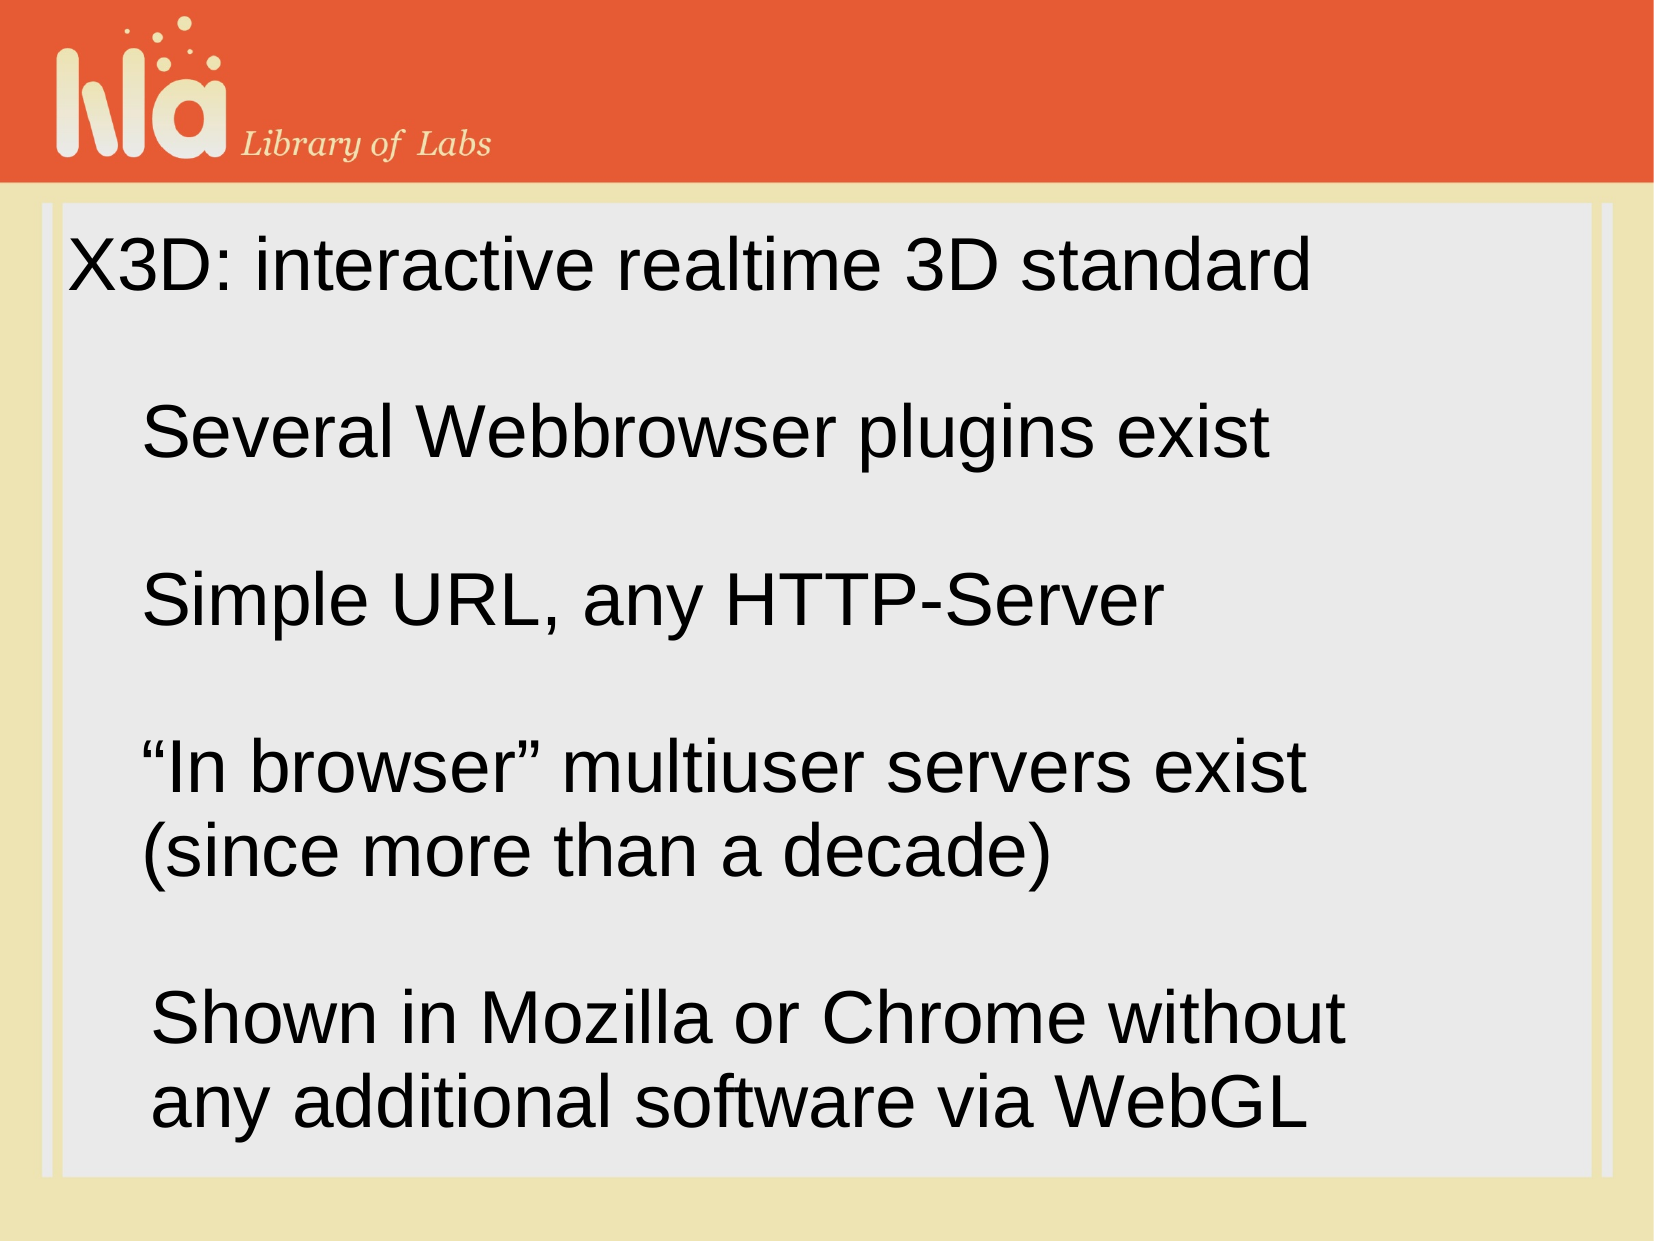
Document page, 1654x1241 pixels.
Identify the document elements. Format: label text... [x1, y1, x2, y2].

text_box X3D: interactive realtime 3D standard Several Webbrowser plugins exist Simple URL, any HTTP-Server “In browser” multiuser servers exist (since more than a decade) Shown in Mozilla or Chrome without any additional software via WebGL [52, 216, 1625, 1152]
picture [0, 0, 1654, 1241]
